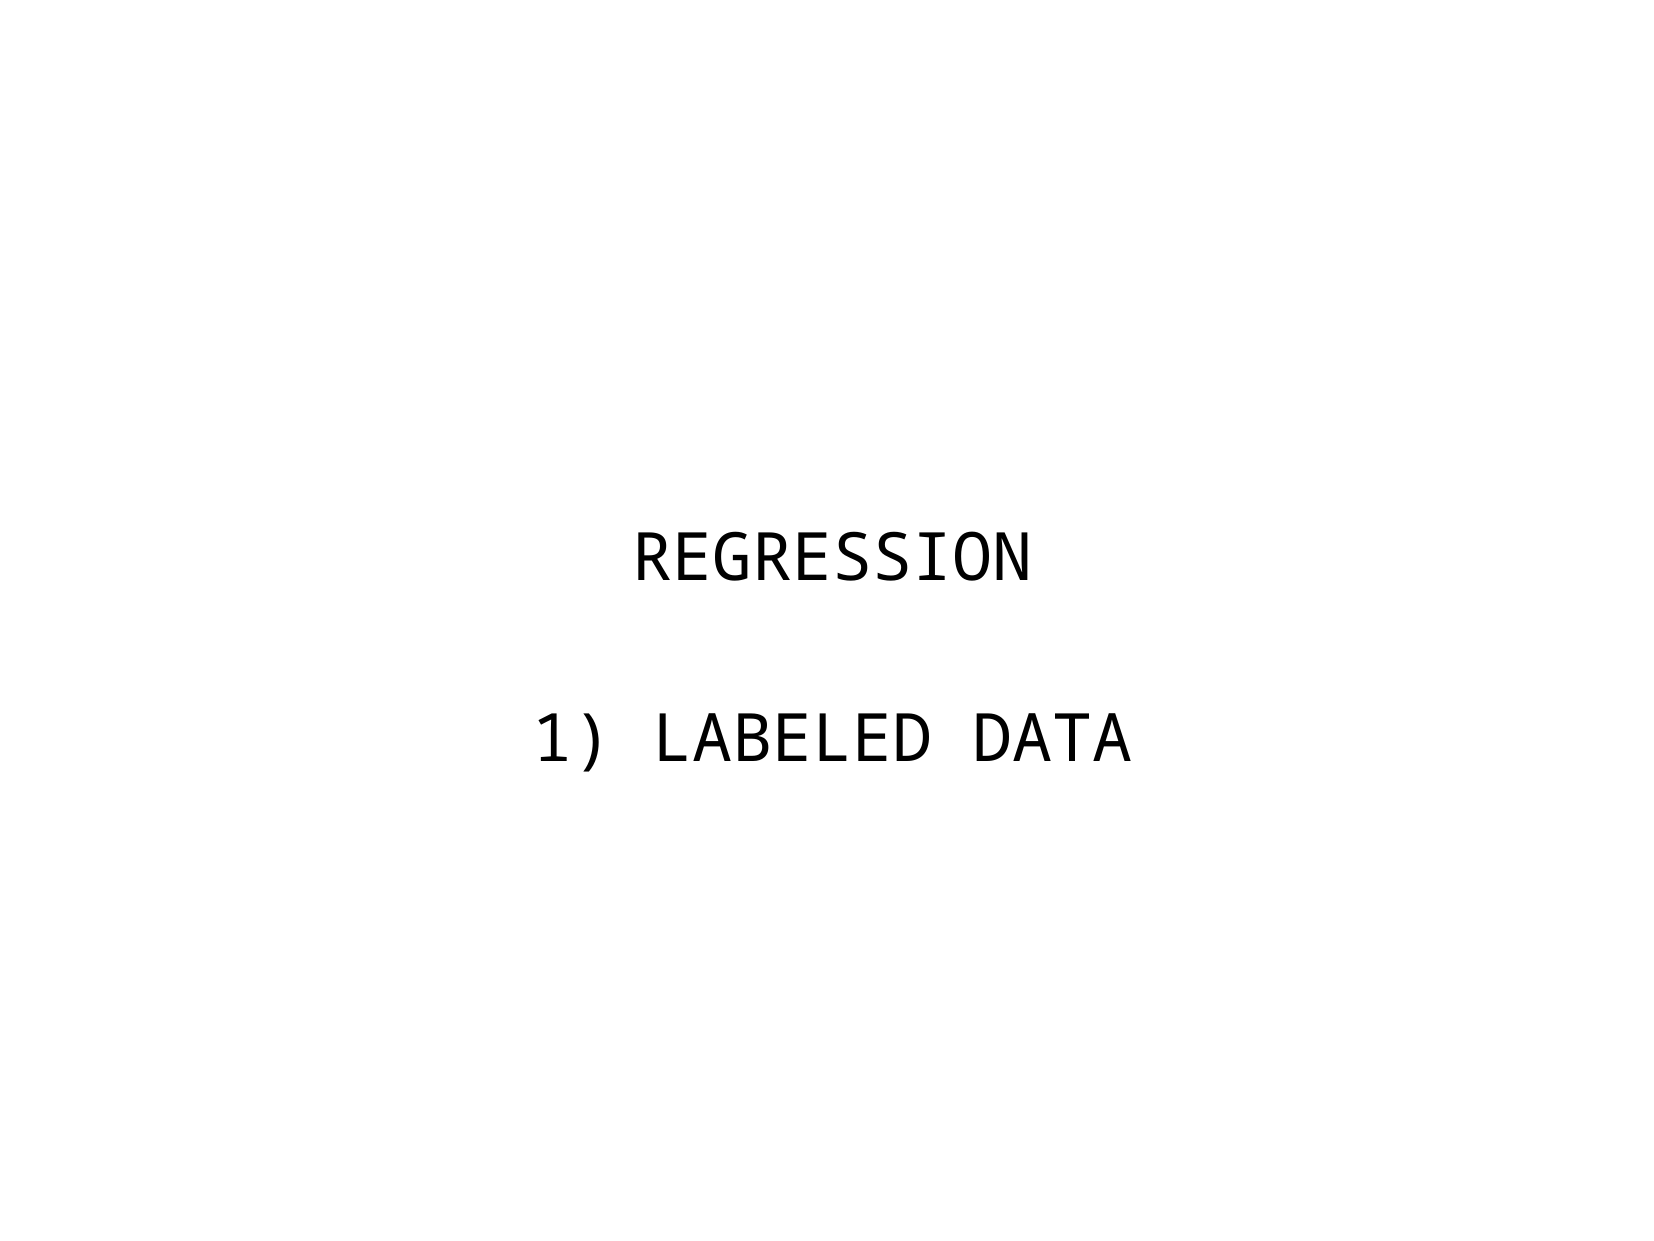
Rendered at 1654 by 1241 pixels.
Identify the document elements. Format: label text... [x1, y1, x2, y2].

text_box REGRESSION 1) LABELED DATA [525, 315, 1141, 976]
